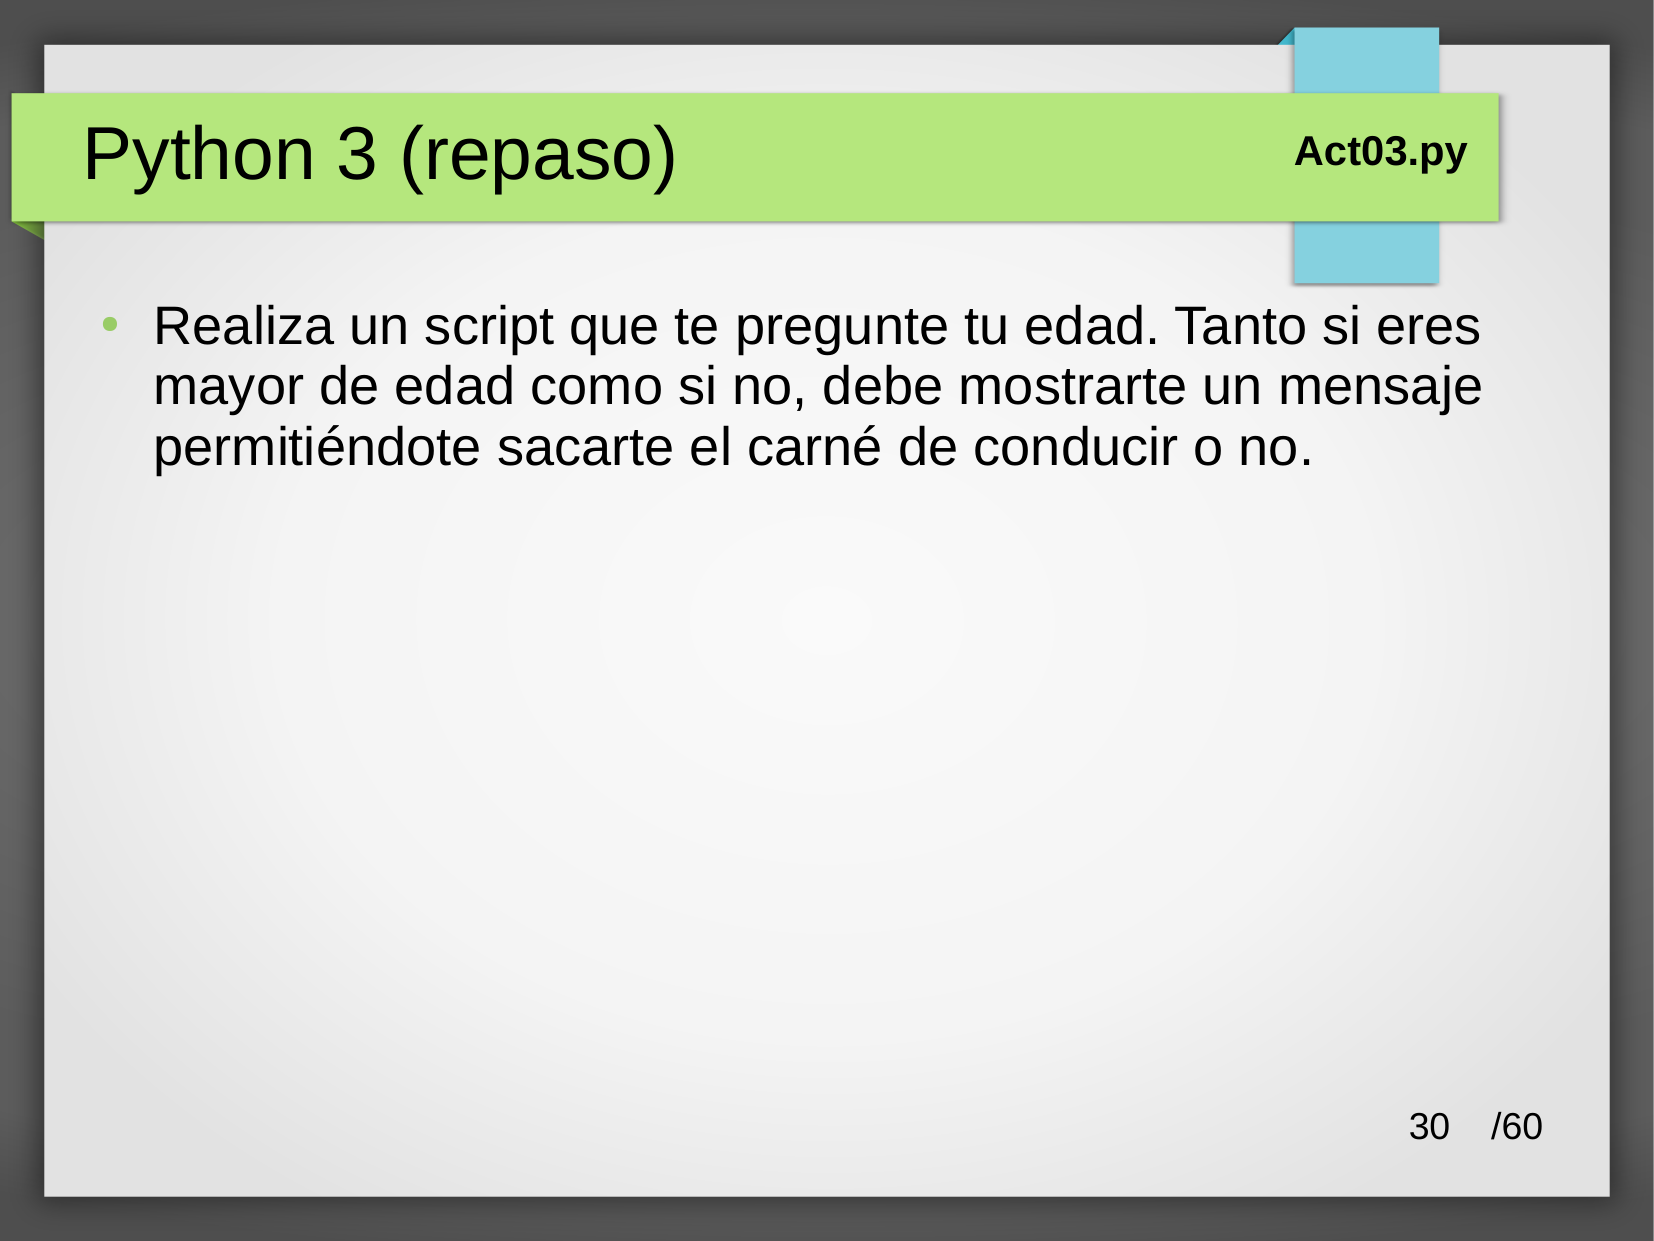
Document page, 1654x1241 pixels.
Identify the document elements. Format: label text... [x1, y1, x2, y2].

title Python 3 (repaso) [82, 94, 1264, 213]
text_box Act03.py [1279, 120, 1512, 229]
picture [0, 0, 1654, 1241]
text_box /60 [1476, 1098, 1644, 1169]
list Realiza un script que te pregunte tu edad. Tanto si eres mayor de edad como si no, debe mostrarte un mensaje permitiéndote sacarte el carné de conducir o no. [82, 295, 1571, 1015]
text_box <número> [1393, 1098, 1476, 1169]
